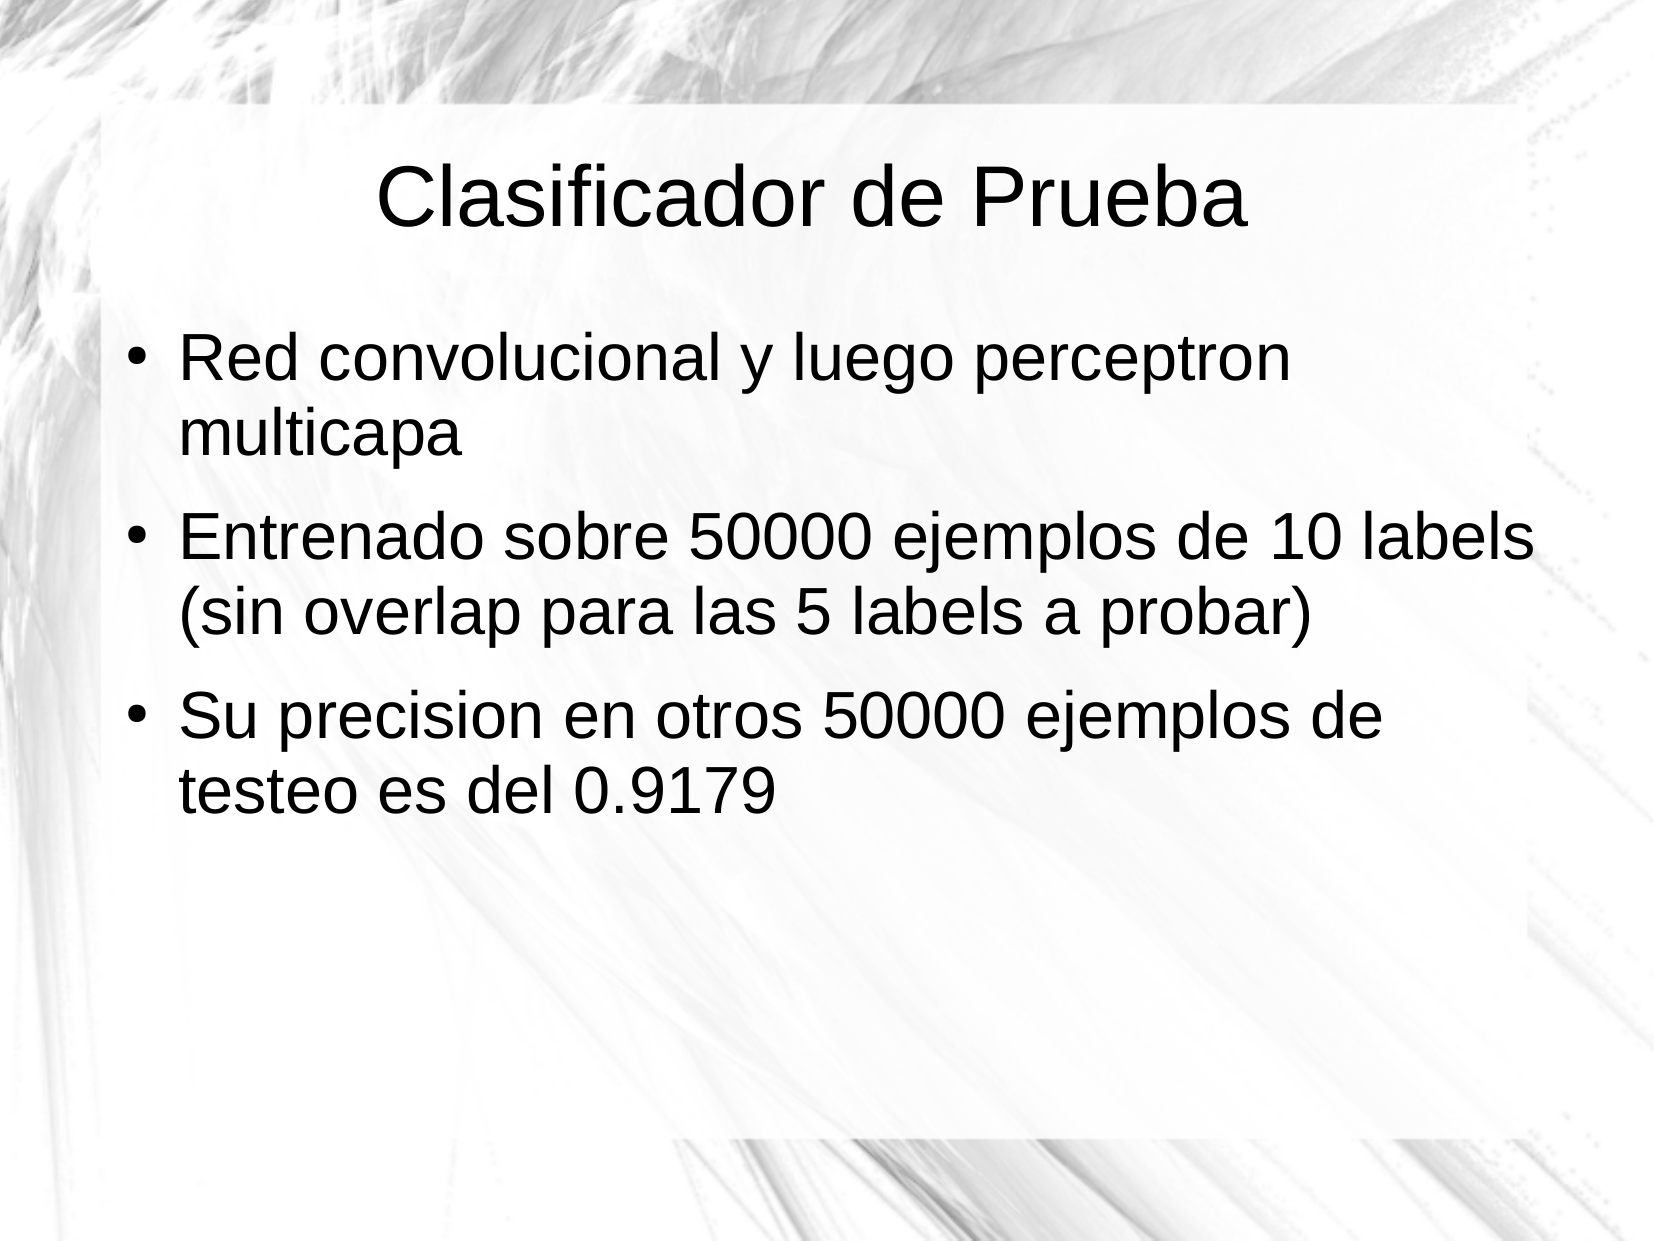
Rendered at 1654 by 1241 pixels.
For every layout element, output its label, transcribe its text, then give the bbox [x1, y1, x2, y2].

list Red convolucional y luego perceptron multicapa Entrenado sobre 50000 ejemplos de 10 labels (sin overlap para las 5 labels a probar) Su precision en otros 50000 ejemplos de testeo es del 0.9179 [107, 319, 1561, 946]
title Clasificador de Prueba [118, 112, 1506, 281]
picture [0, 0, 1654, 1241]
